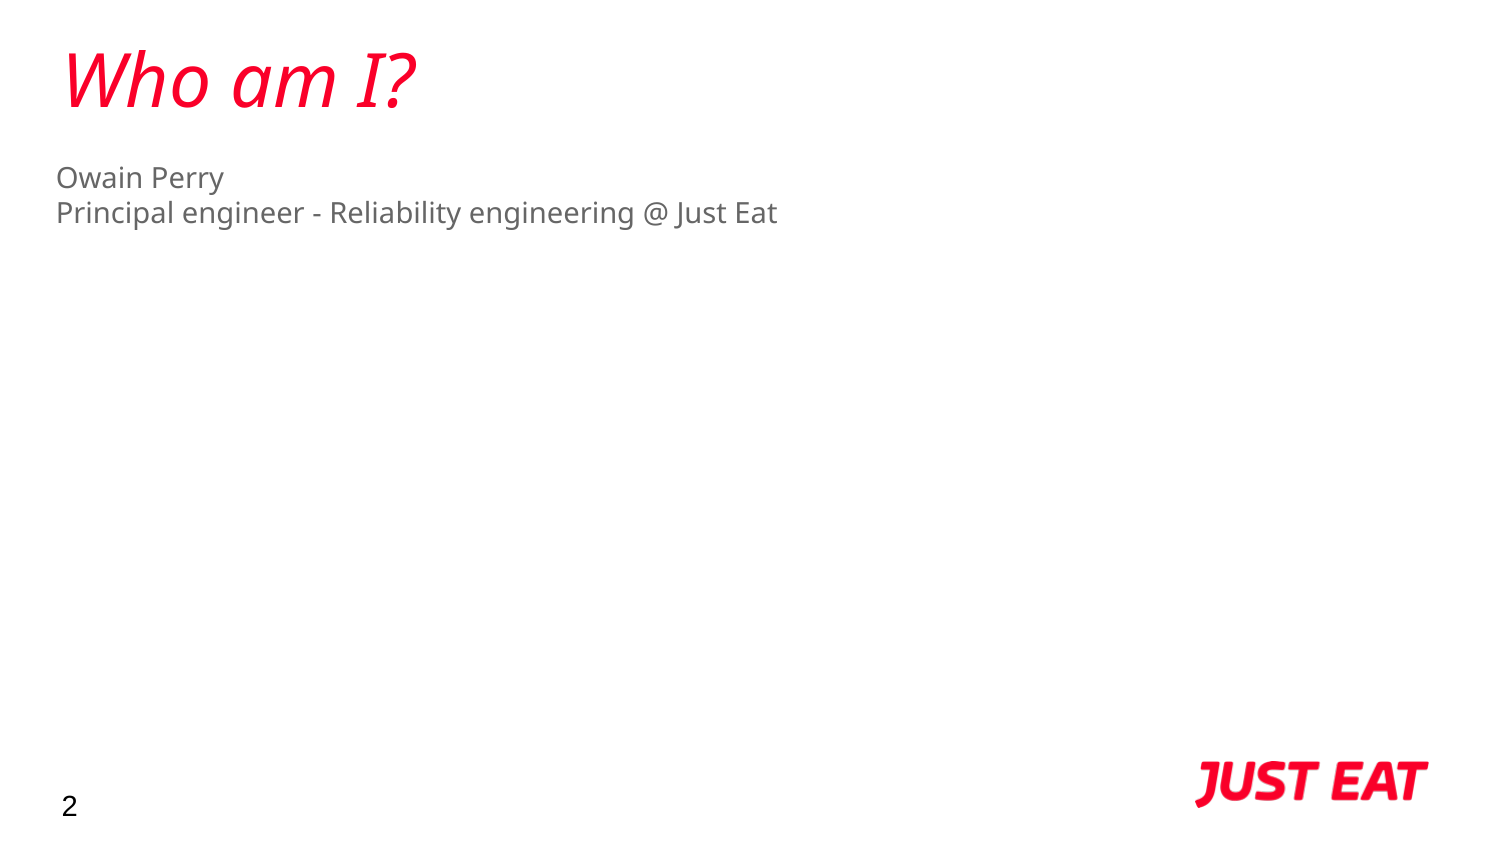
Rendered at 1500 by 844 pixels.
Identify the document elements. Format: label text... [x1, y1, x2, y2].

slide_number <number> [46, 782, 397, 828]
picture [1195, 761, 1429, 808]
list Owain Perry Principal engineer - Reliability engineering @ Just Eat [40, 144, 1434, 729]
title Who am I? [46, 17, 1429, 158]
